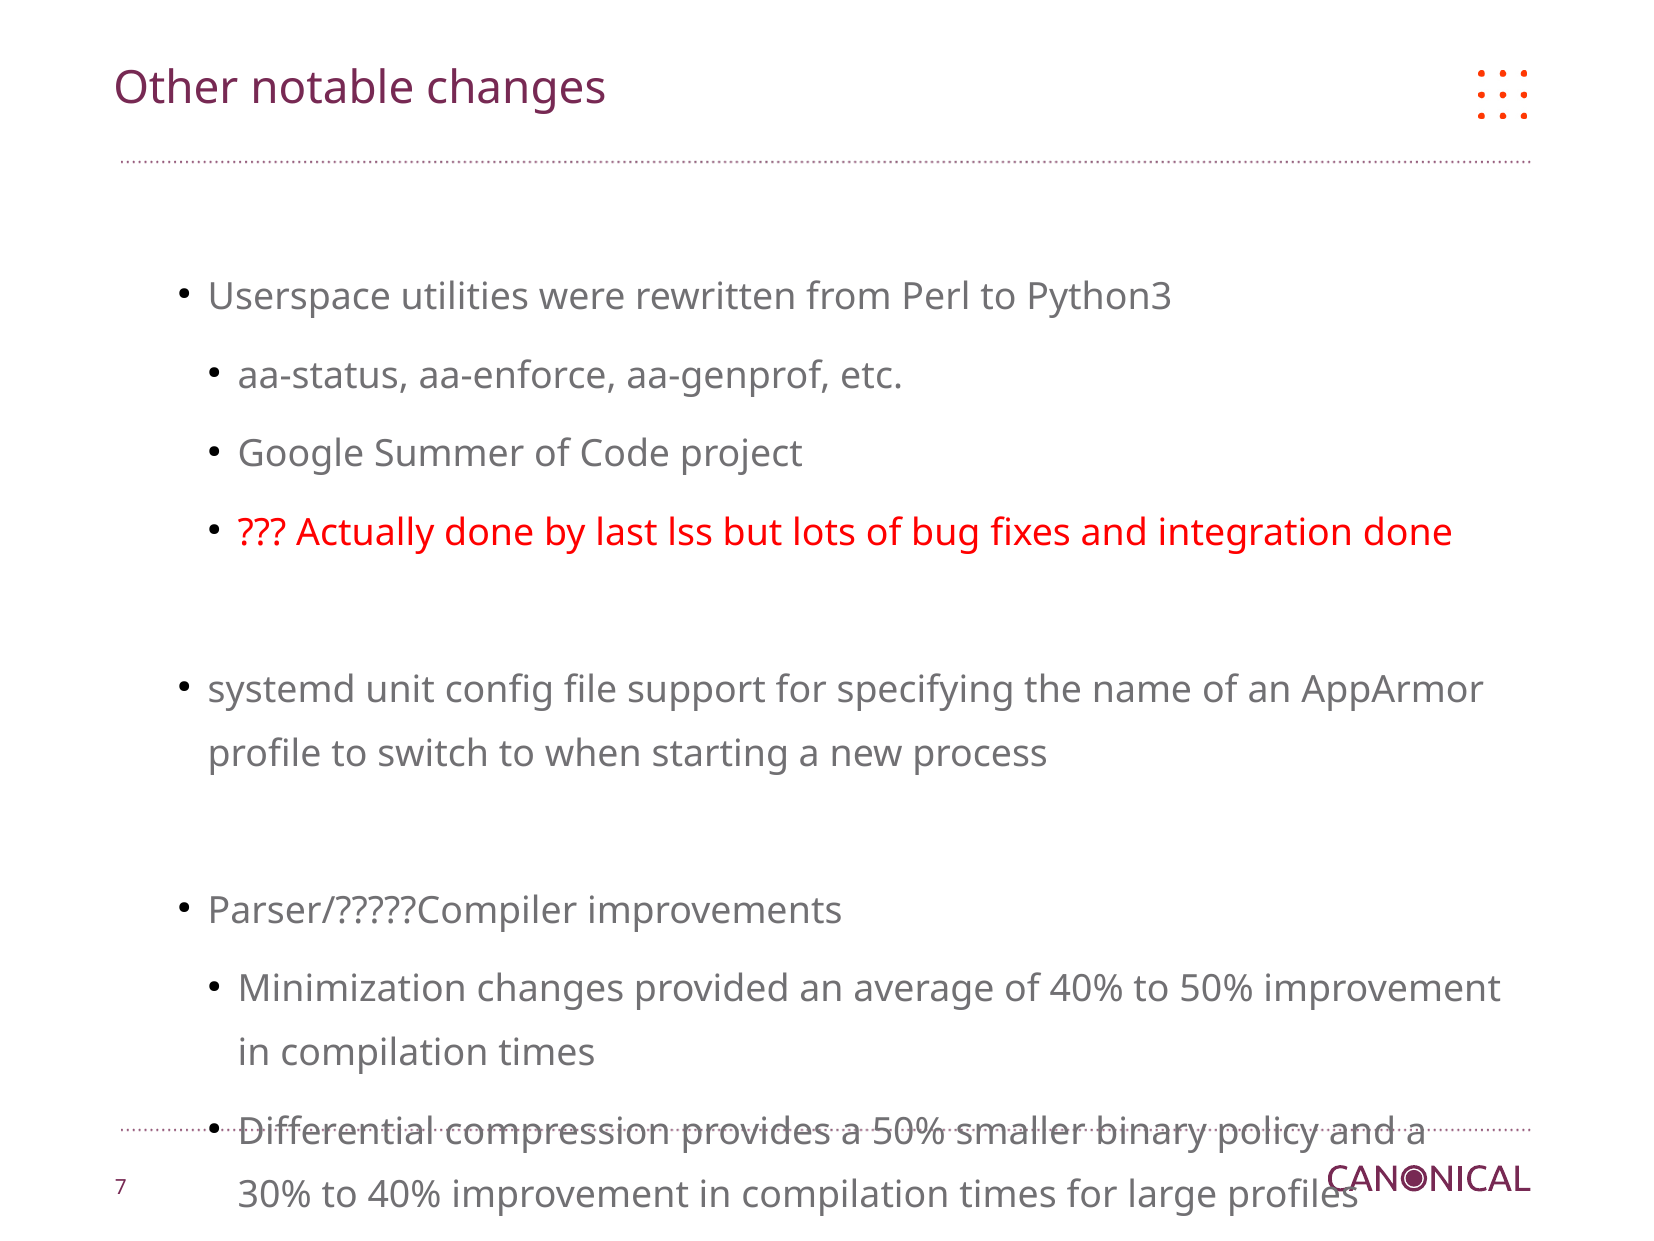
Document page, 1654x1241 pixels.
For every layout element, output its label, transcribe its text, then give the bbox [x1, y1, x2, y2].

title Other notable changes [113, 59, 1382, 112]
list Userspace utilities were rewritten from Perl to Python3 aa-status, aa-enforce, aa-genprof, etc. Google Summer of Code project ??? Actually done by last lss but lots of bug fixes and integration done systemd unit config file support for specifying the name of an AppArmor profile to switch to when starting a new process Parser/?????Compiler improvements Minimization changes provided an average of 40% to 50% improvement in compilation times Differential compression provides a 50% smaller binary policy and a 30% to 40% improvement in compilation times for large profiles Atomic loading of cache files that contain multiple profiles decreases load times [147, 256, 1506, 1187]
picture [111, 1127, 147, 1134]
picture [1478, 70, 1527, 119]
picture [1506, 1127, 1533, 1134]
picture [111, 159, 1533, 166]
